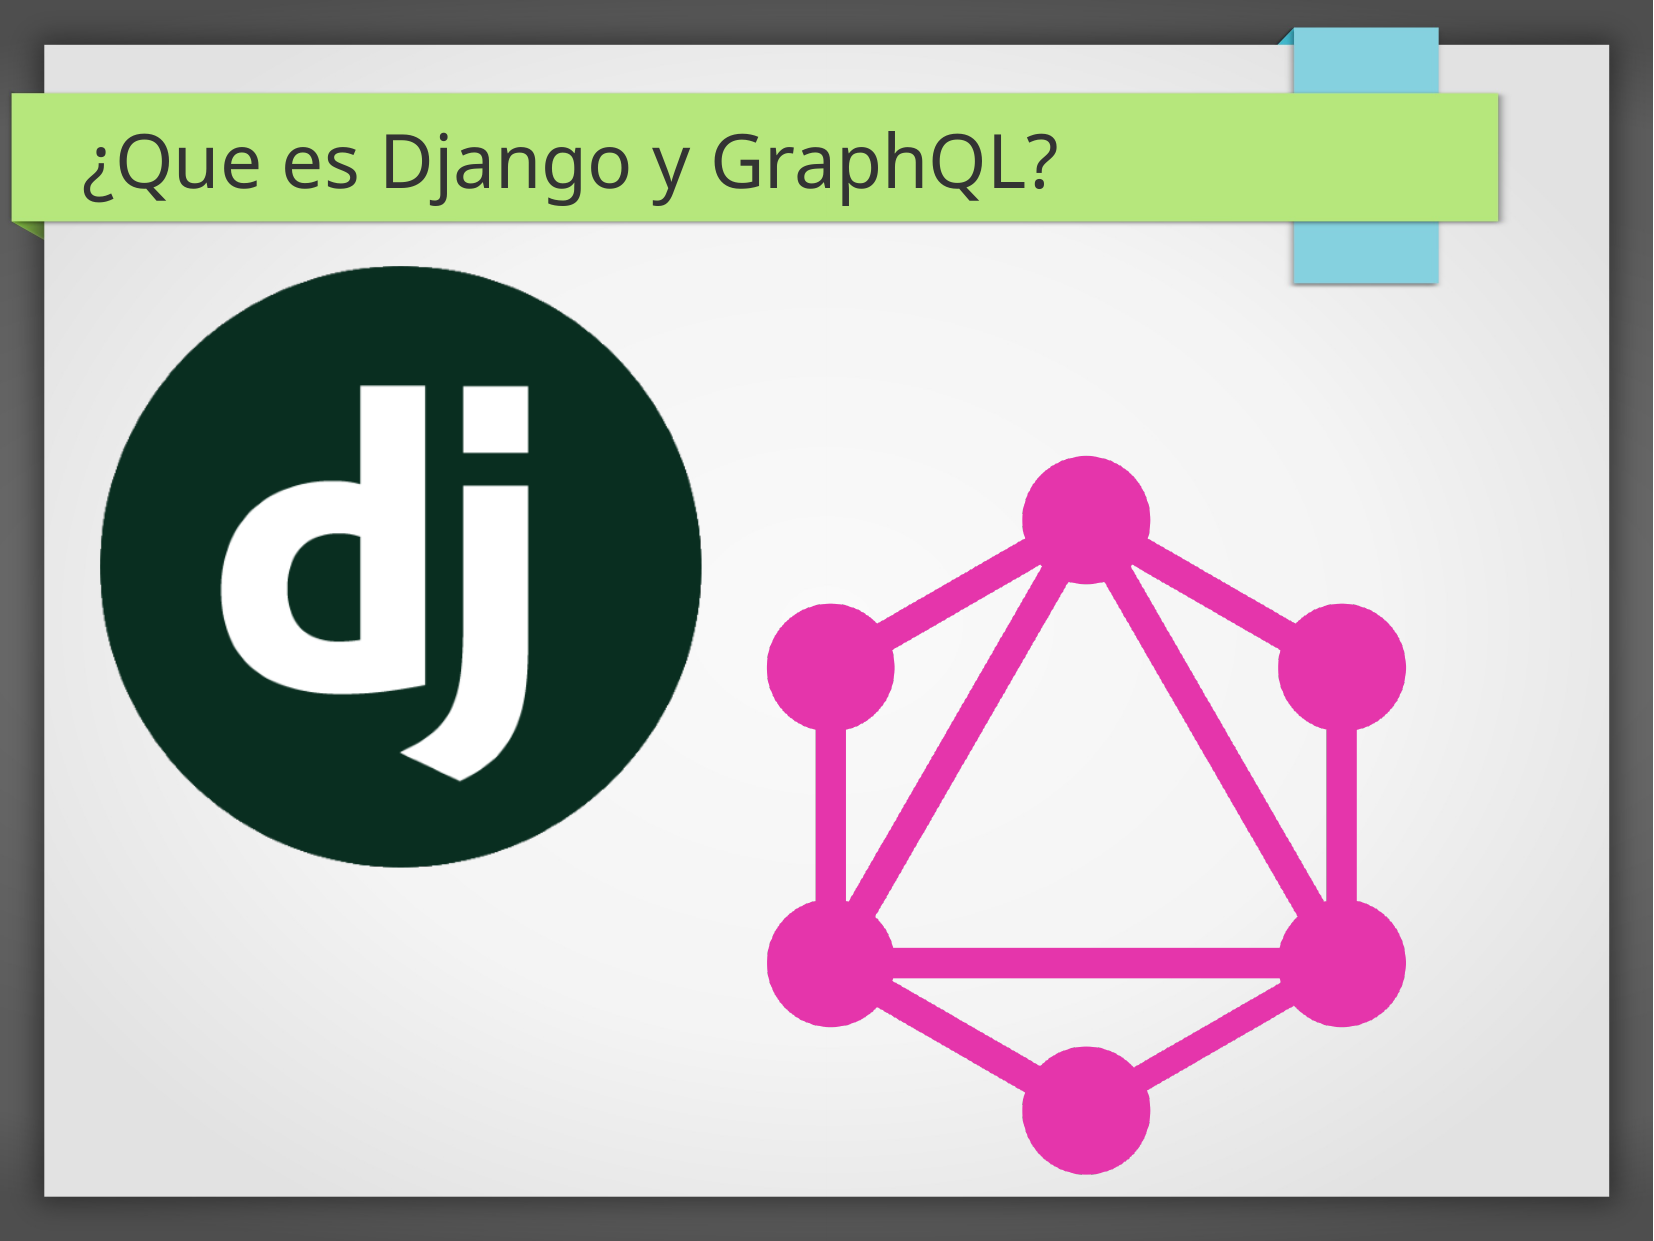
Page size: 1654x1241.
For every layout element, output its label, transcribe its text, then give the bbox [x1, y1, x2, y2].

title ¿Que es Django y GraphQL? [82, 106, 1465, 213]
picture [0, 0, 1653, 1241]
